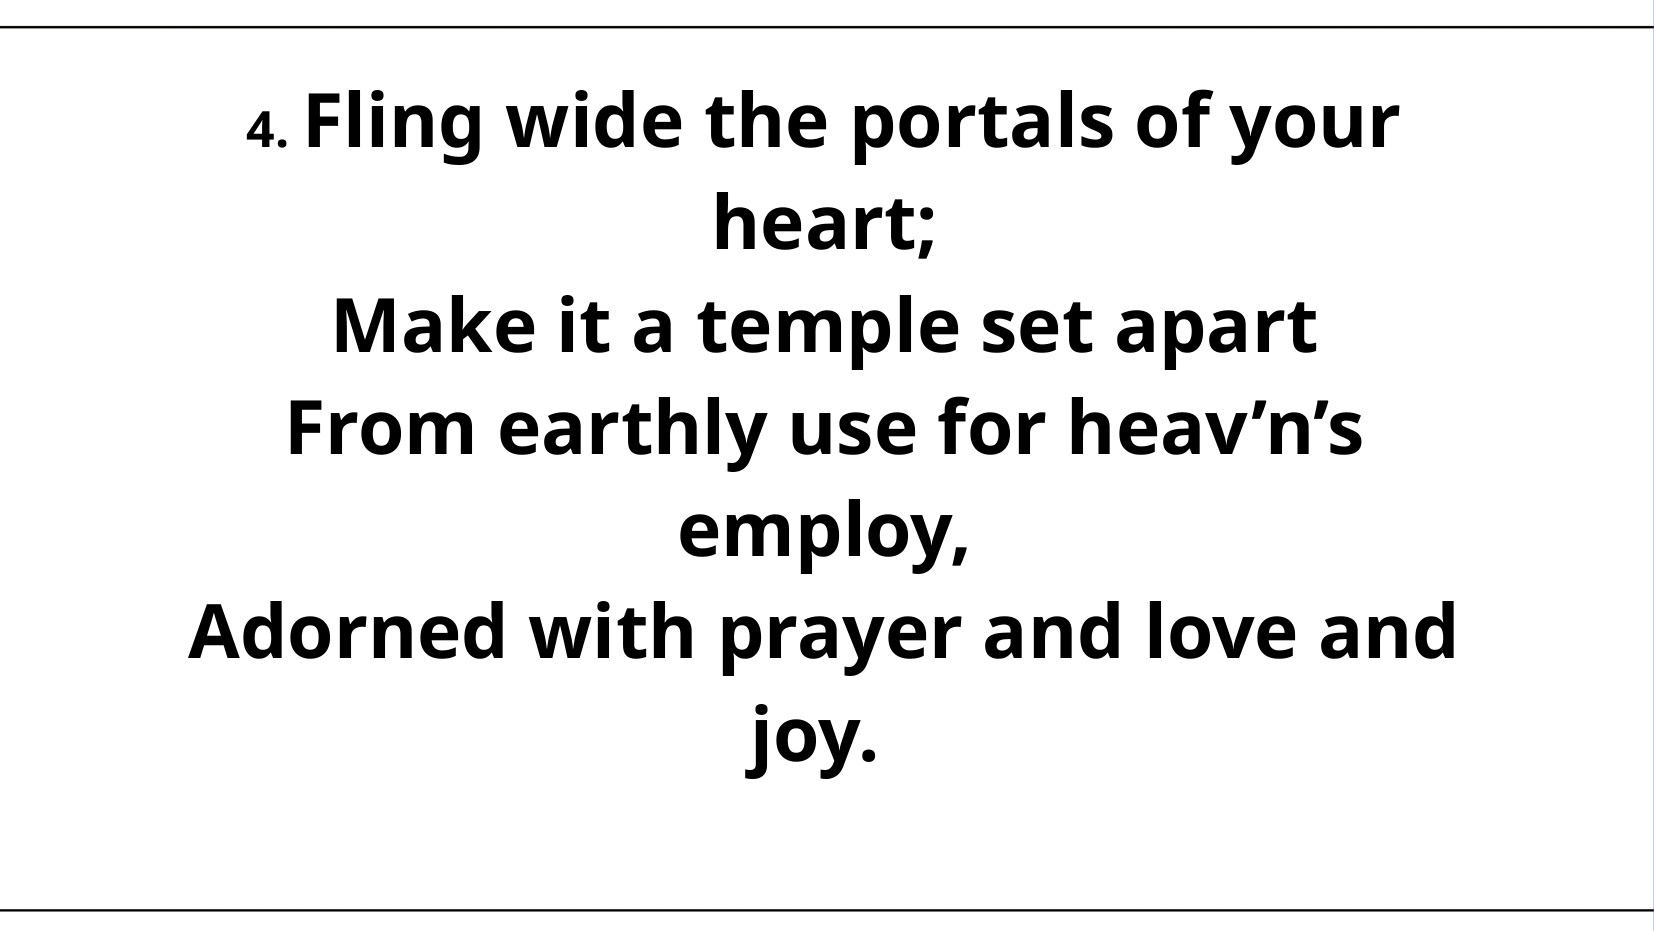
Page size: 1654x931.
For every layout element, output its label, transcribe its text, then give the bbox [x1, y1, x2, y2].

text_box 4. Fling wide the portals of your heart; Make it a temple set apart From earthly use for heav’n’s employ, Adorned with prayer and love and joy. [120, 60, 1531, 475]
picture [0, 0, 1654, 931]
